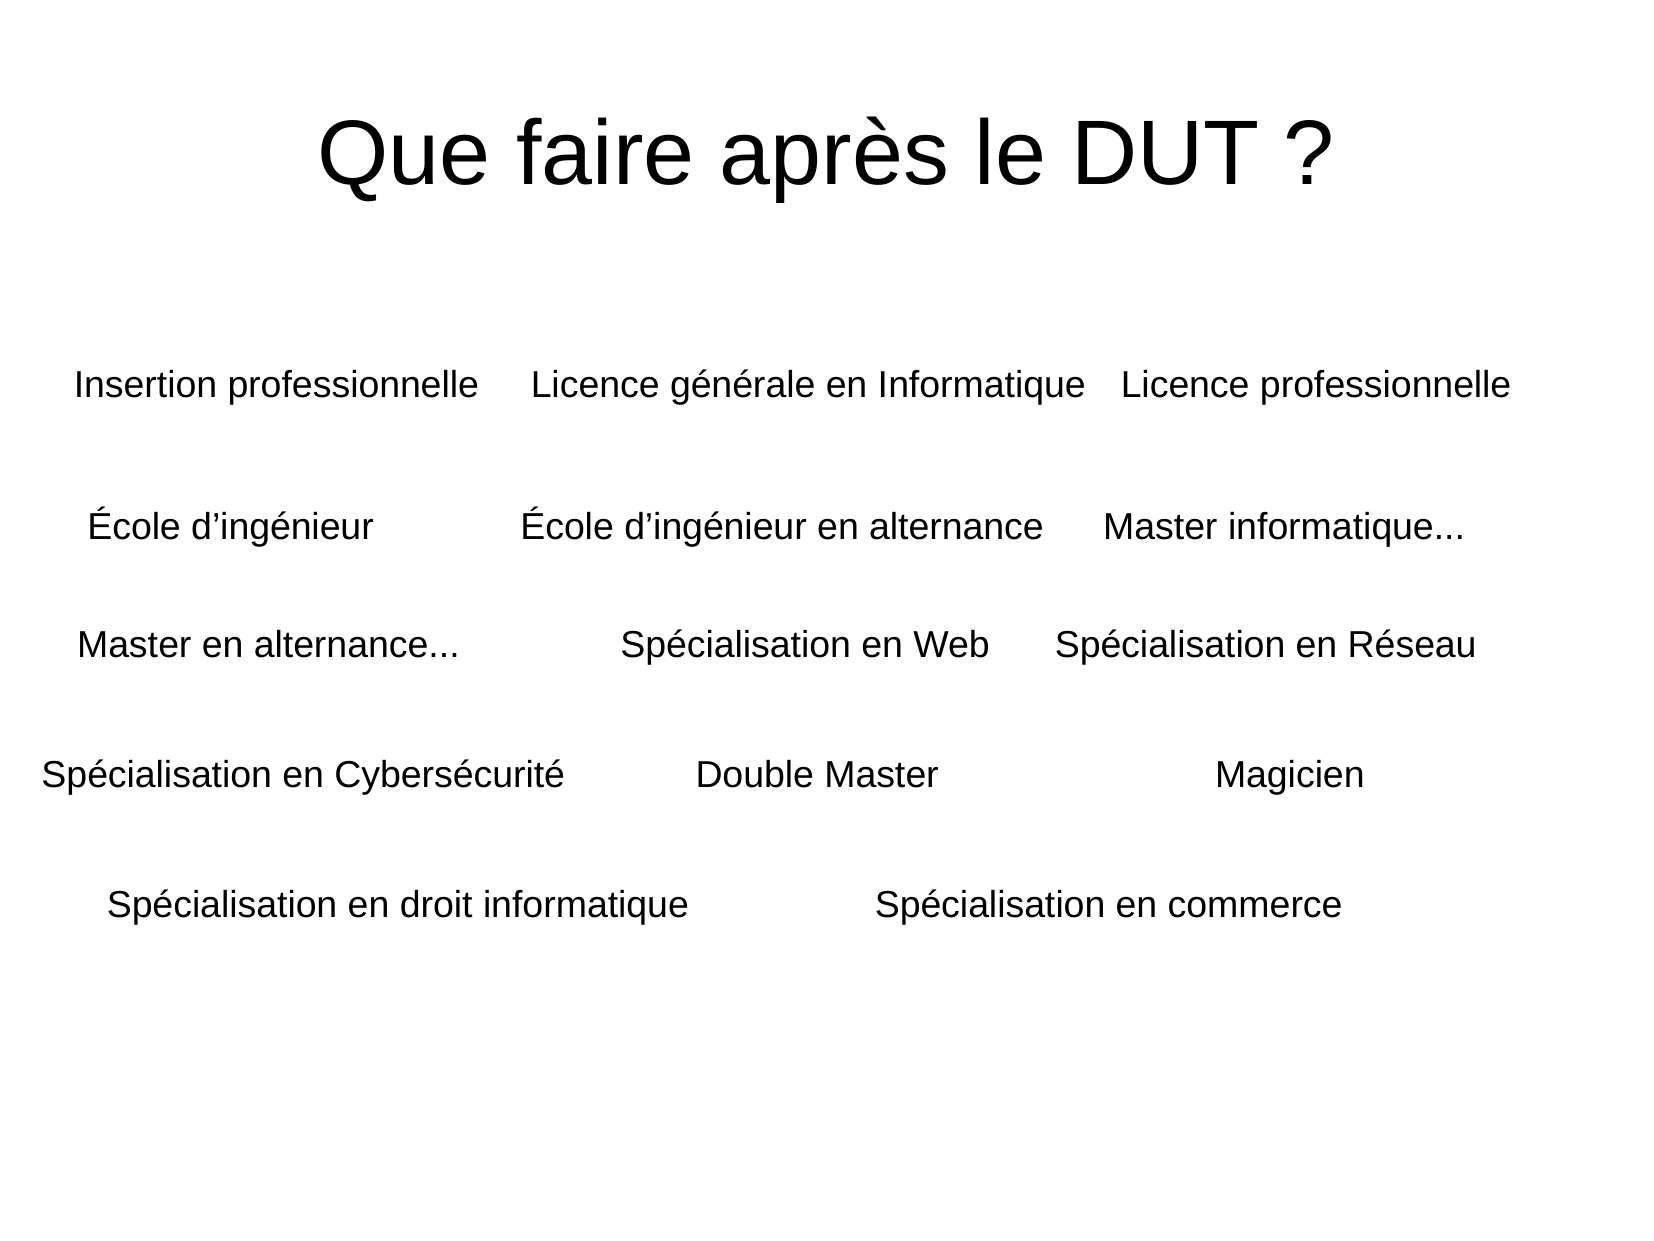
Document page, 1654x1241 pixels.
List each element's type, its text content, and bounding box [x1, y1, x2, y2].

text_box Master en alternance... [62, 616, 475, 674]
text_box Spécialisation en Réseau [1040, 616, 1492, 674]
text_box Master informatique... [1088, 498, 1481, 556]
text_box Magicien [1200, 746, 1380, 804]
text_box Spécialisation en Web [605, 616, 1005, 674]
text_box Licence professionnelle [1106, 356, 1527, 414]
text_box Spécialisation en droit informatique [92, 875, 751, 975]
text_box Spécialisation en commerce [859, 875, 1453, 975]
text_box École d’ingénieur [72, 498, 493, 556]
text_box Licence générale en Informatique [516, 356, 1101, 414]
text_box École d’ingénieur en alternance [505, 498, 1059, 556]
text_box Insertion professionnelle [59, 356, 494, 414]
title Que faire après le DUT ? [82, 49, 1571, 257]
text_box Spécialisation en Cybersécurité [26, 746, 581, 804]
text_box Double Master [680, 746, 954, 804]
